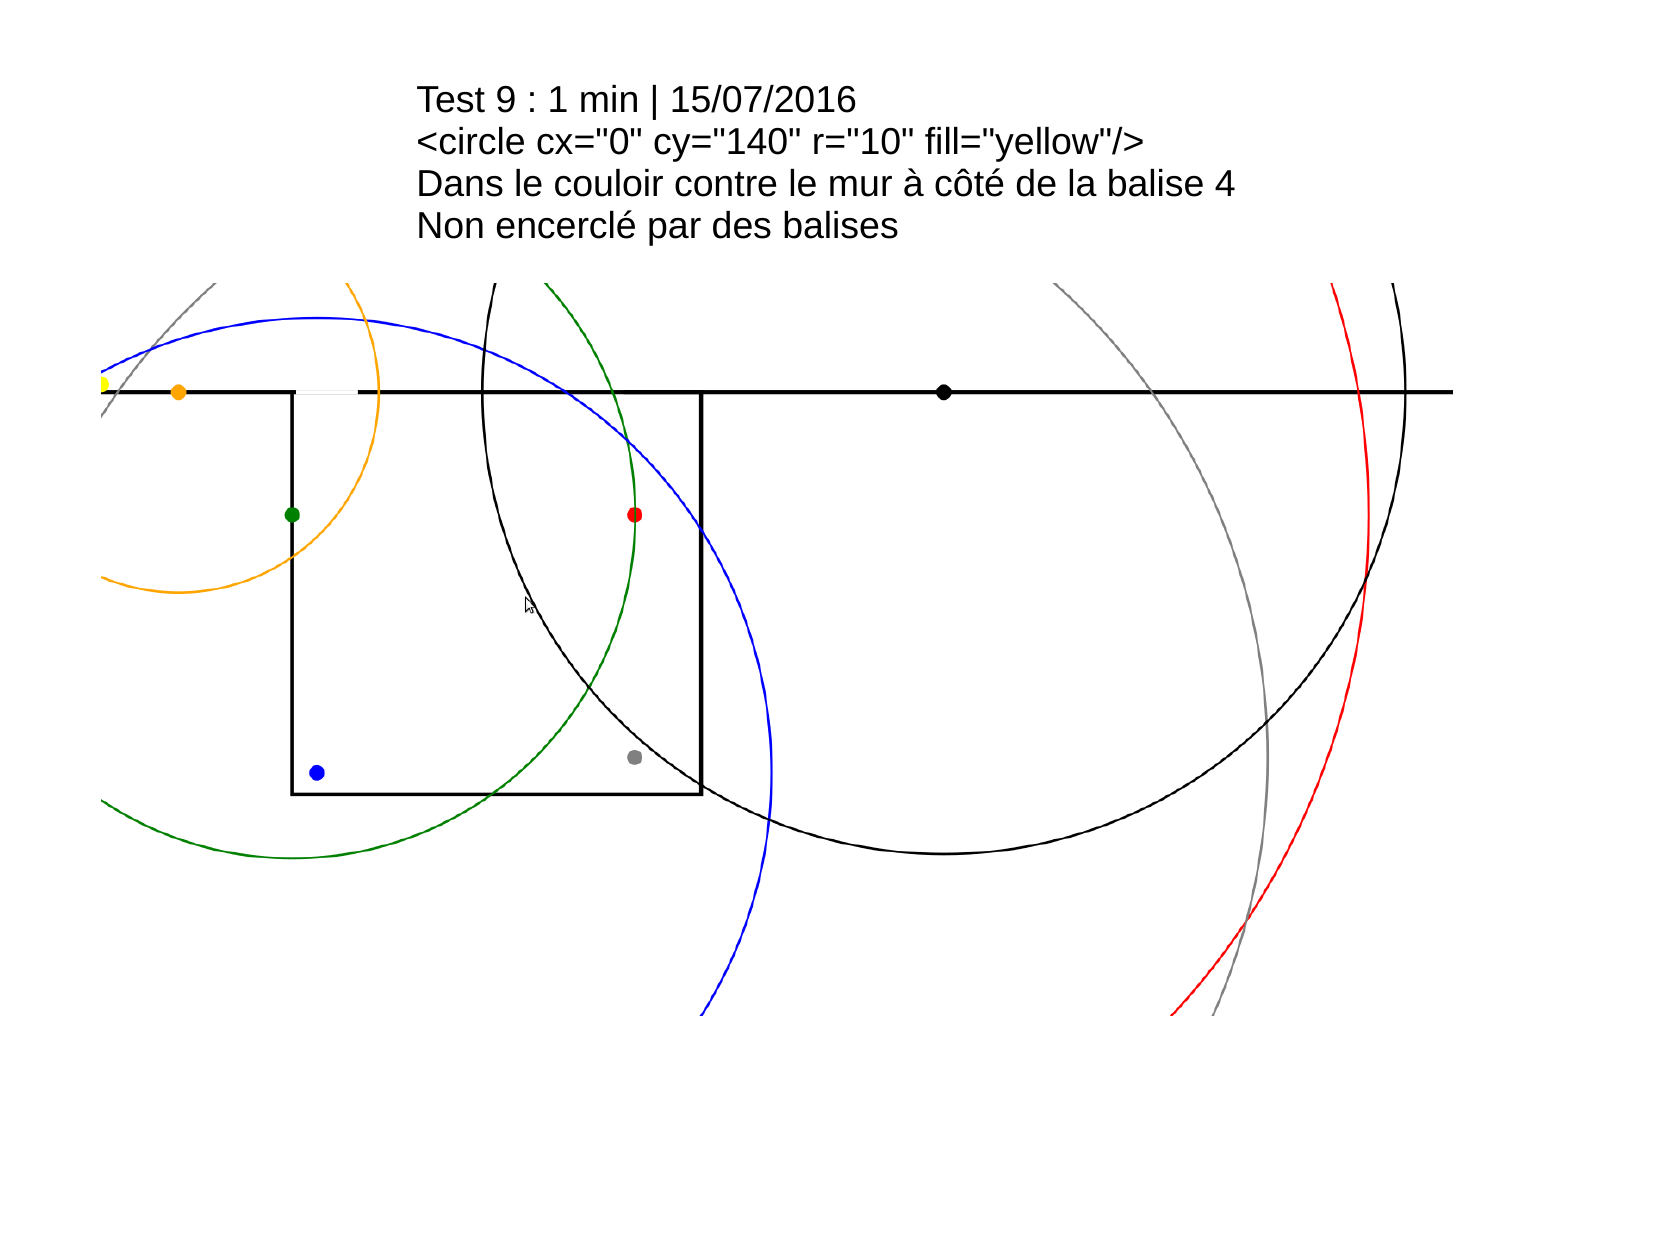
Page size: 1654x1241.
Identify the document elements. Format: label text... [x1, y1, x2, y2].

picture [101, 283, 1453, 1016]
text_box Test 9 : 1 min | 15/07/2016 <circle cx="0" cy="140" r="10" fill="yellow"/> Dans le couloir contre le mur à côté de la balise 4 Non encerclé par des balises [401, 70, 1251, 283]
